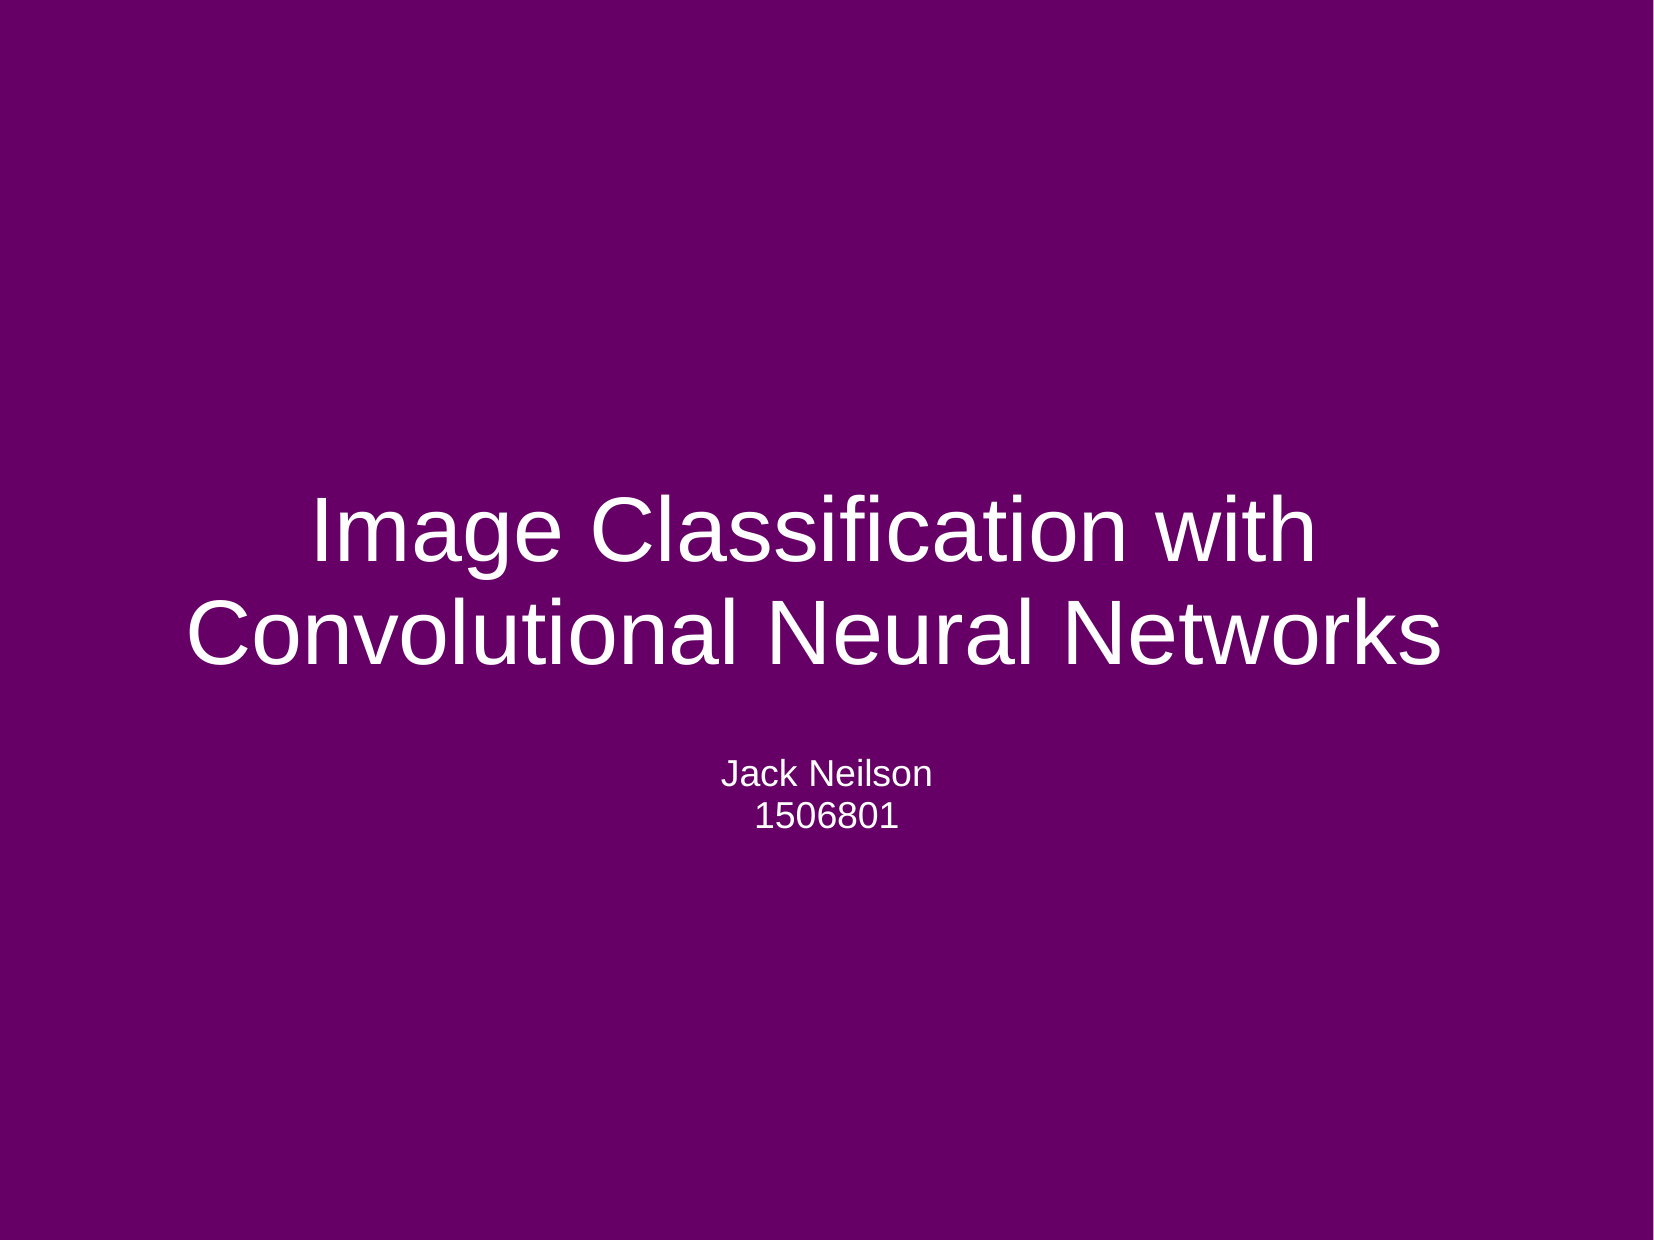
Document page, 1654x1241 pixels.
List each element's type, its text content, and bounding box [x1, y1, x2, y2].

subtitle Jack Neilson 1506801 [82, 708, 1571, 880]
title Image Classification with Convolutional Neural Networks [70, 477, 1559, 686]
